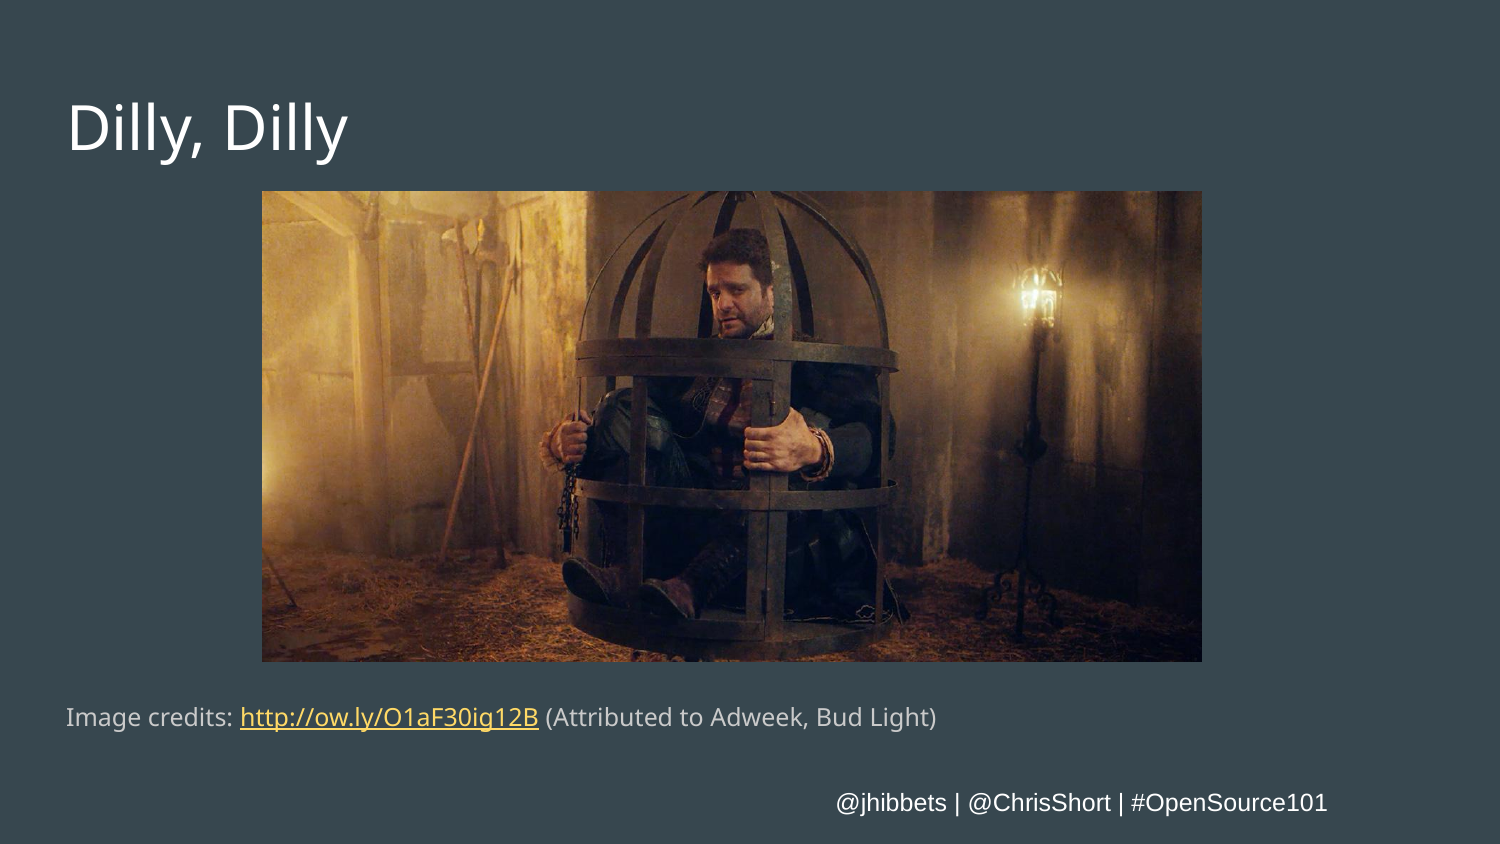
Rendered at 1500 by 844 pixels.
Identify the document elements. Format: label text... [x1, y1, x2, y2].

picture [262, 191, 1202, 662]
title Dilly, Dilly [51, 72, 1449, 167]
list Image credits: http://ow.ly/O1aF30ig12B (Attributed to Adweek, Bud Light) [51, 686, 1449, 750]
